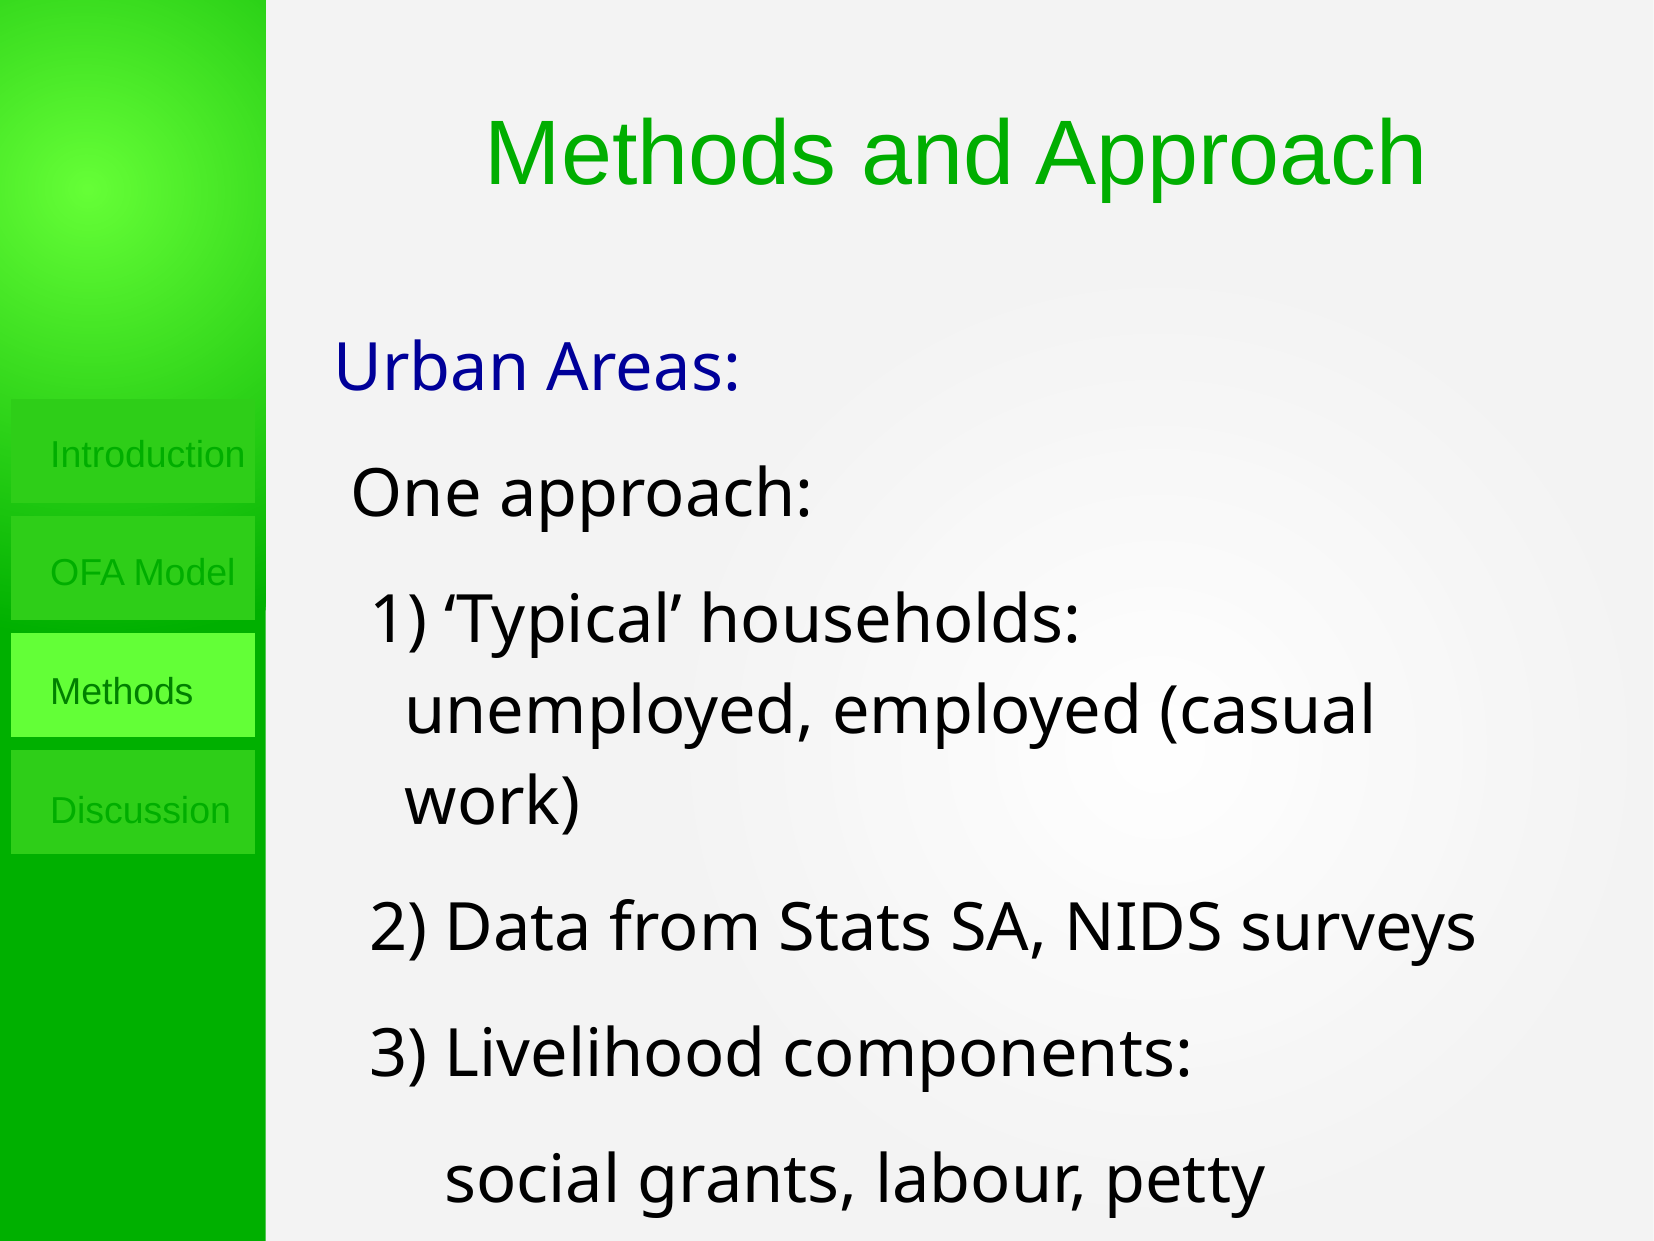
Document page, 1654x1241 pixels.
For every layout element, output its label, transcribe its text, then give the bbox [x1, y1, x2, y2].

text_box Urban Areas: One approach: ‘Typical’ households: unemployed, employed (casual work) Data from Stats SA, NIDS surveys Livelihood components: social grants, labour, petty business, kinship, loans, expenses [318, 311, 1501, 1126]
text_box Discussion [35, 781, 292, 839]
text_box Introduction [35, 425, 318, 483]
title Methods and Approach [389, 49, 1524, 257]
text_box OFA Model [35, 544, 252, 602]
text_box Methods [35, 663, 265, 720]
